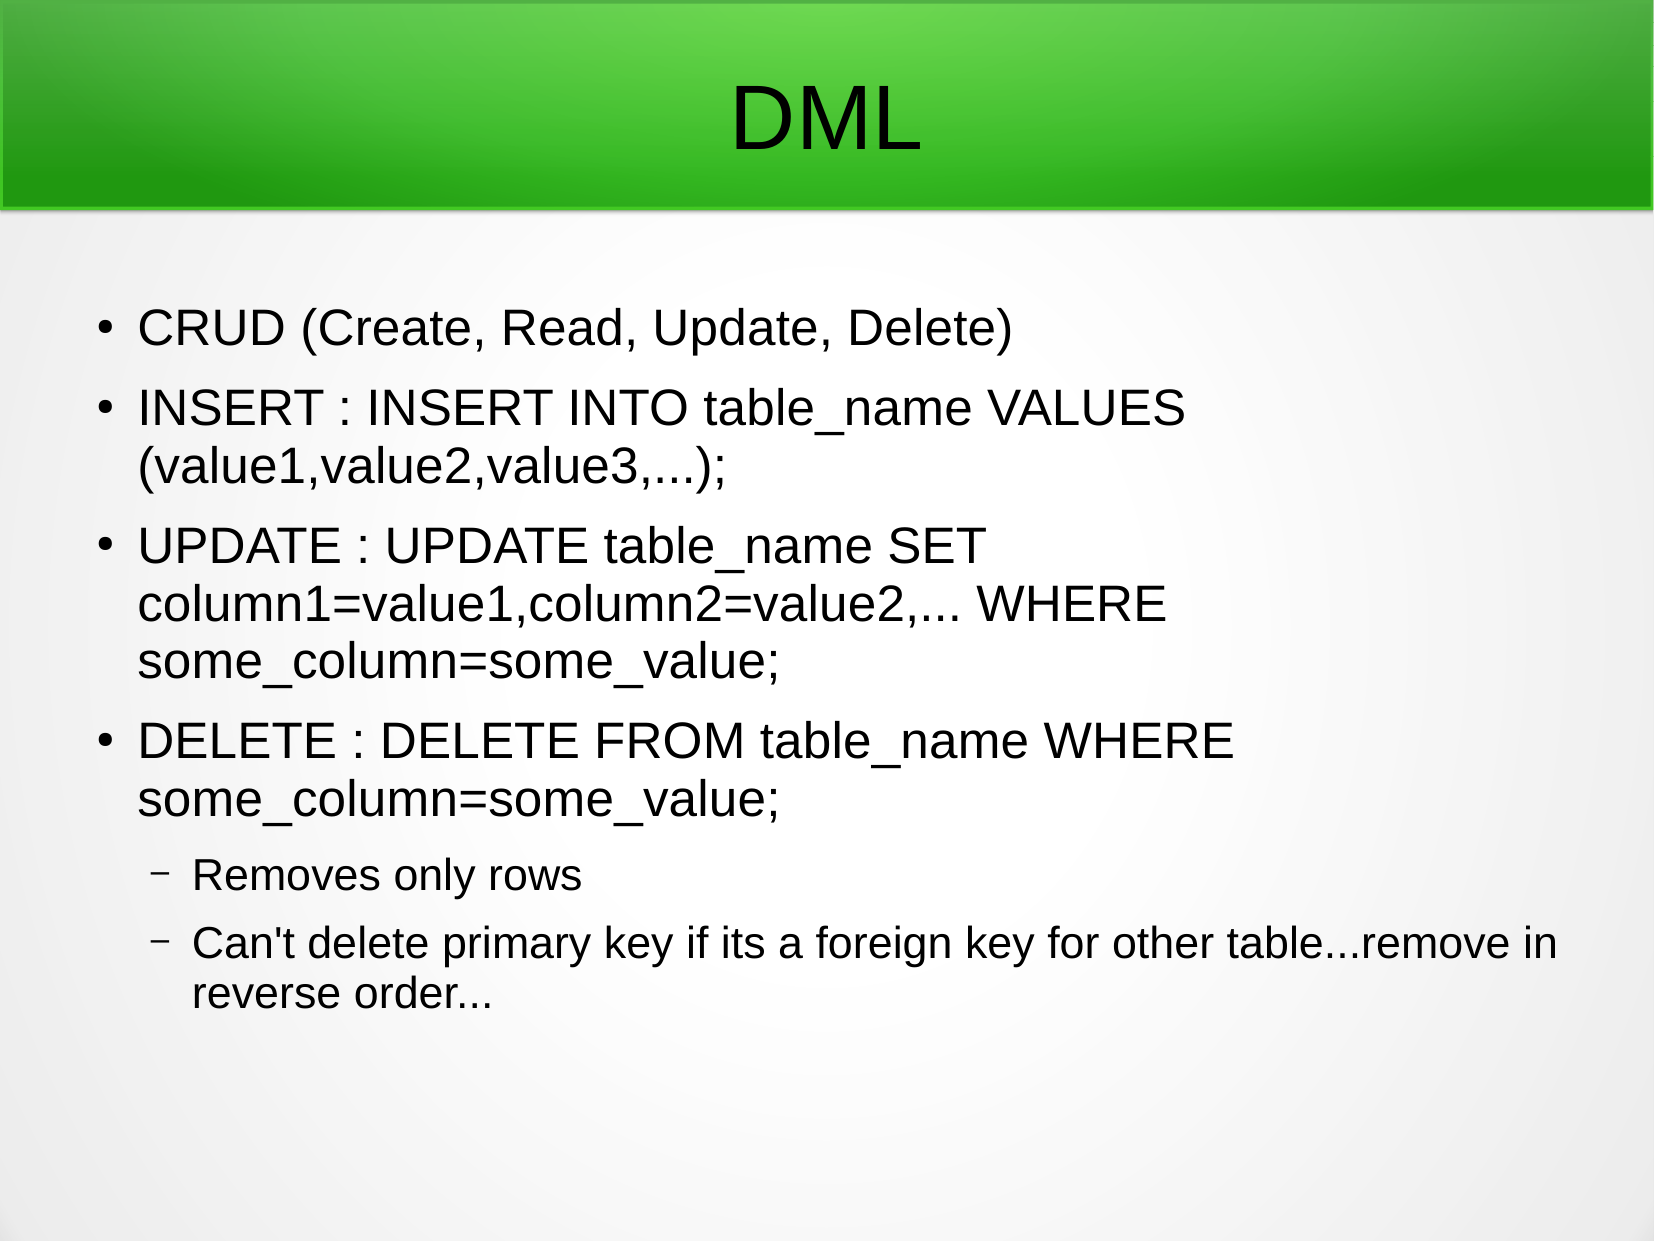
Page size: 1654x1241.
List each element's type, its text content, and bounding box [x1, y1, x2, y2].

title DML [82, 47, 1571, 189]
list CRUD (Create, Read, Update, Delete) INSERT : INSERT INTO table_name VALUES (value1,value2,value3,...); UPDATE : UPDATE table_name SET column1=value1,column2=value2,... WHERE some_column=some_value; DELETE : DELETE FROM table_name WHERE some_column=some_value; Removes only rows Can't delete primary key if its a foreign key for other table...remove in reverse order... [82, 299, 1571, 1019]
